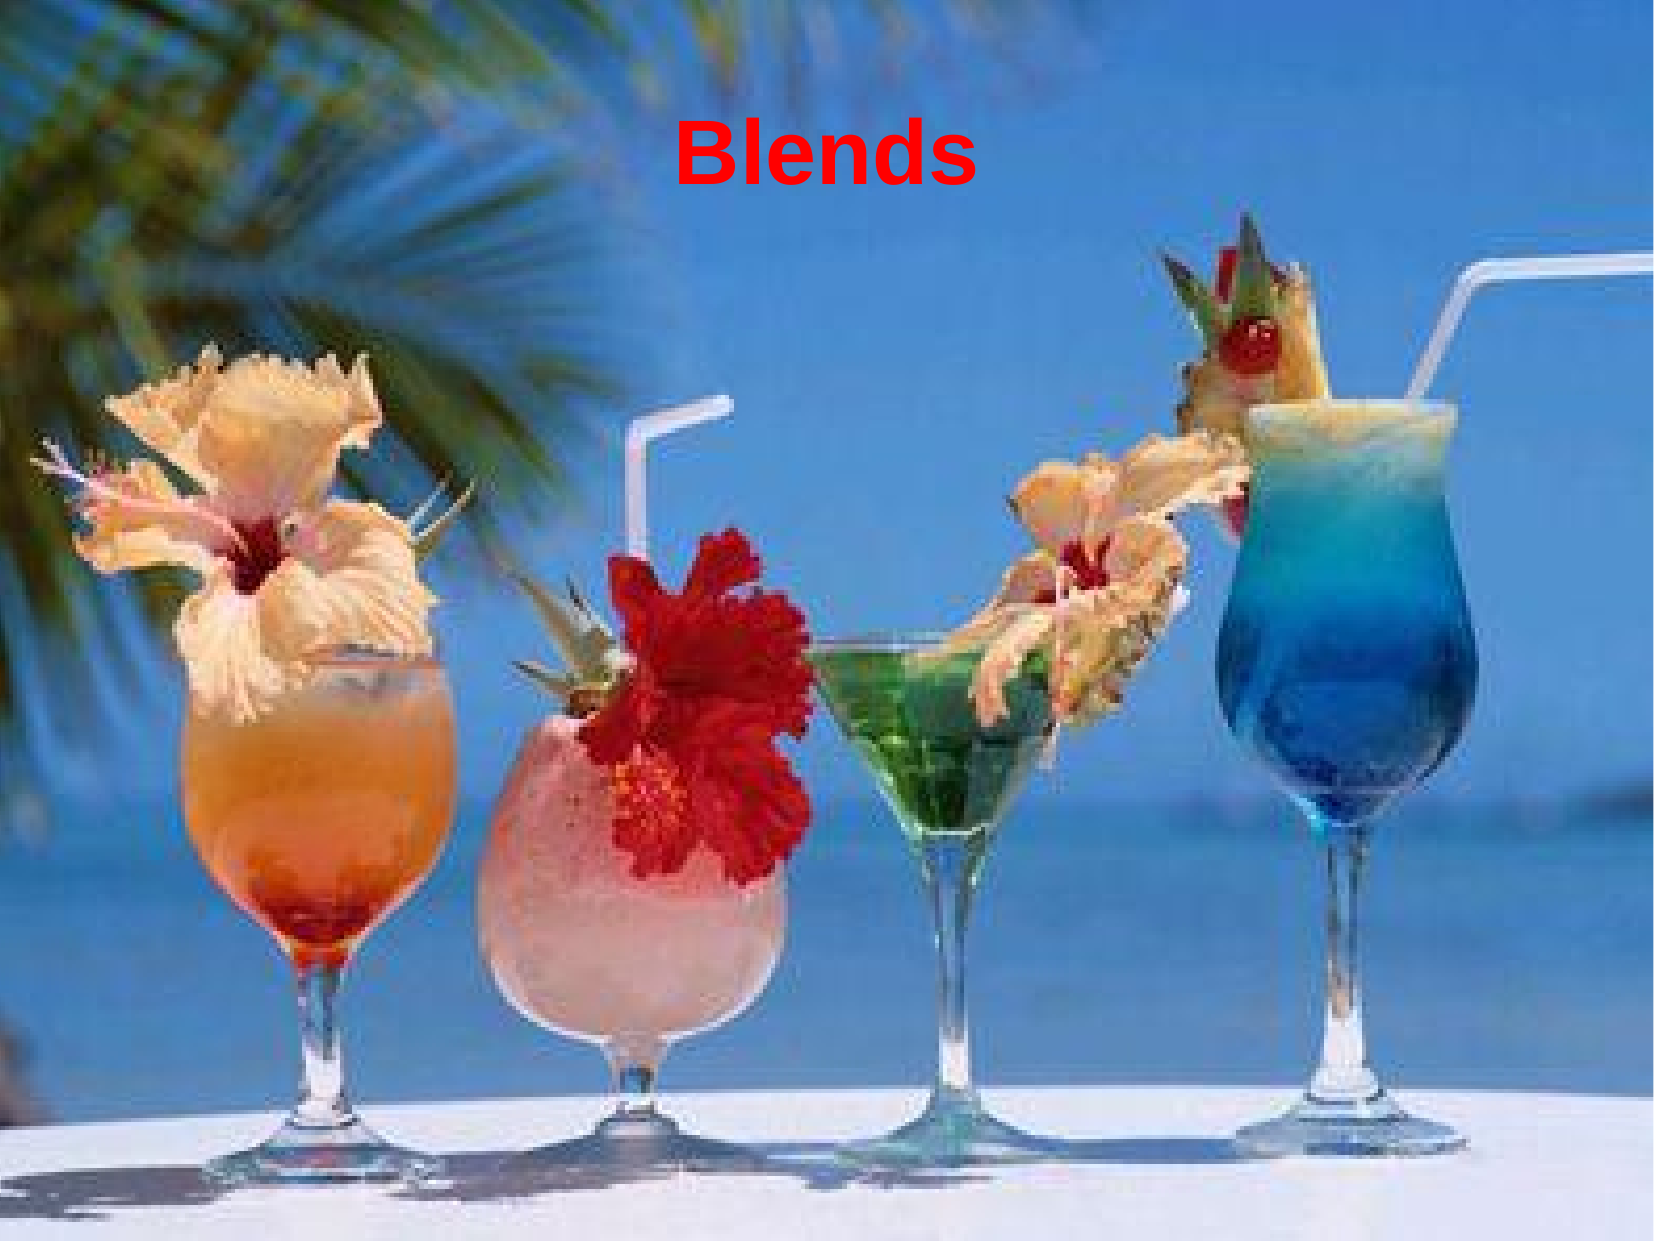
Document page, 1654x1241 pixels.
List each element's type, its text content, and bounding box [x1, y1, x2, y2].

title Blends [82, 49, 1571, 257]
picture [0, 0, 1654, 1241]
